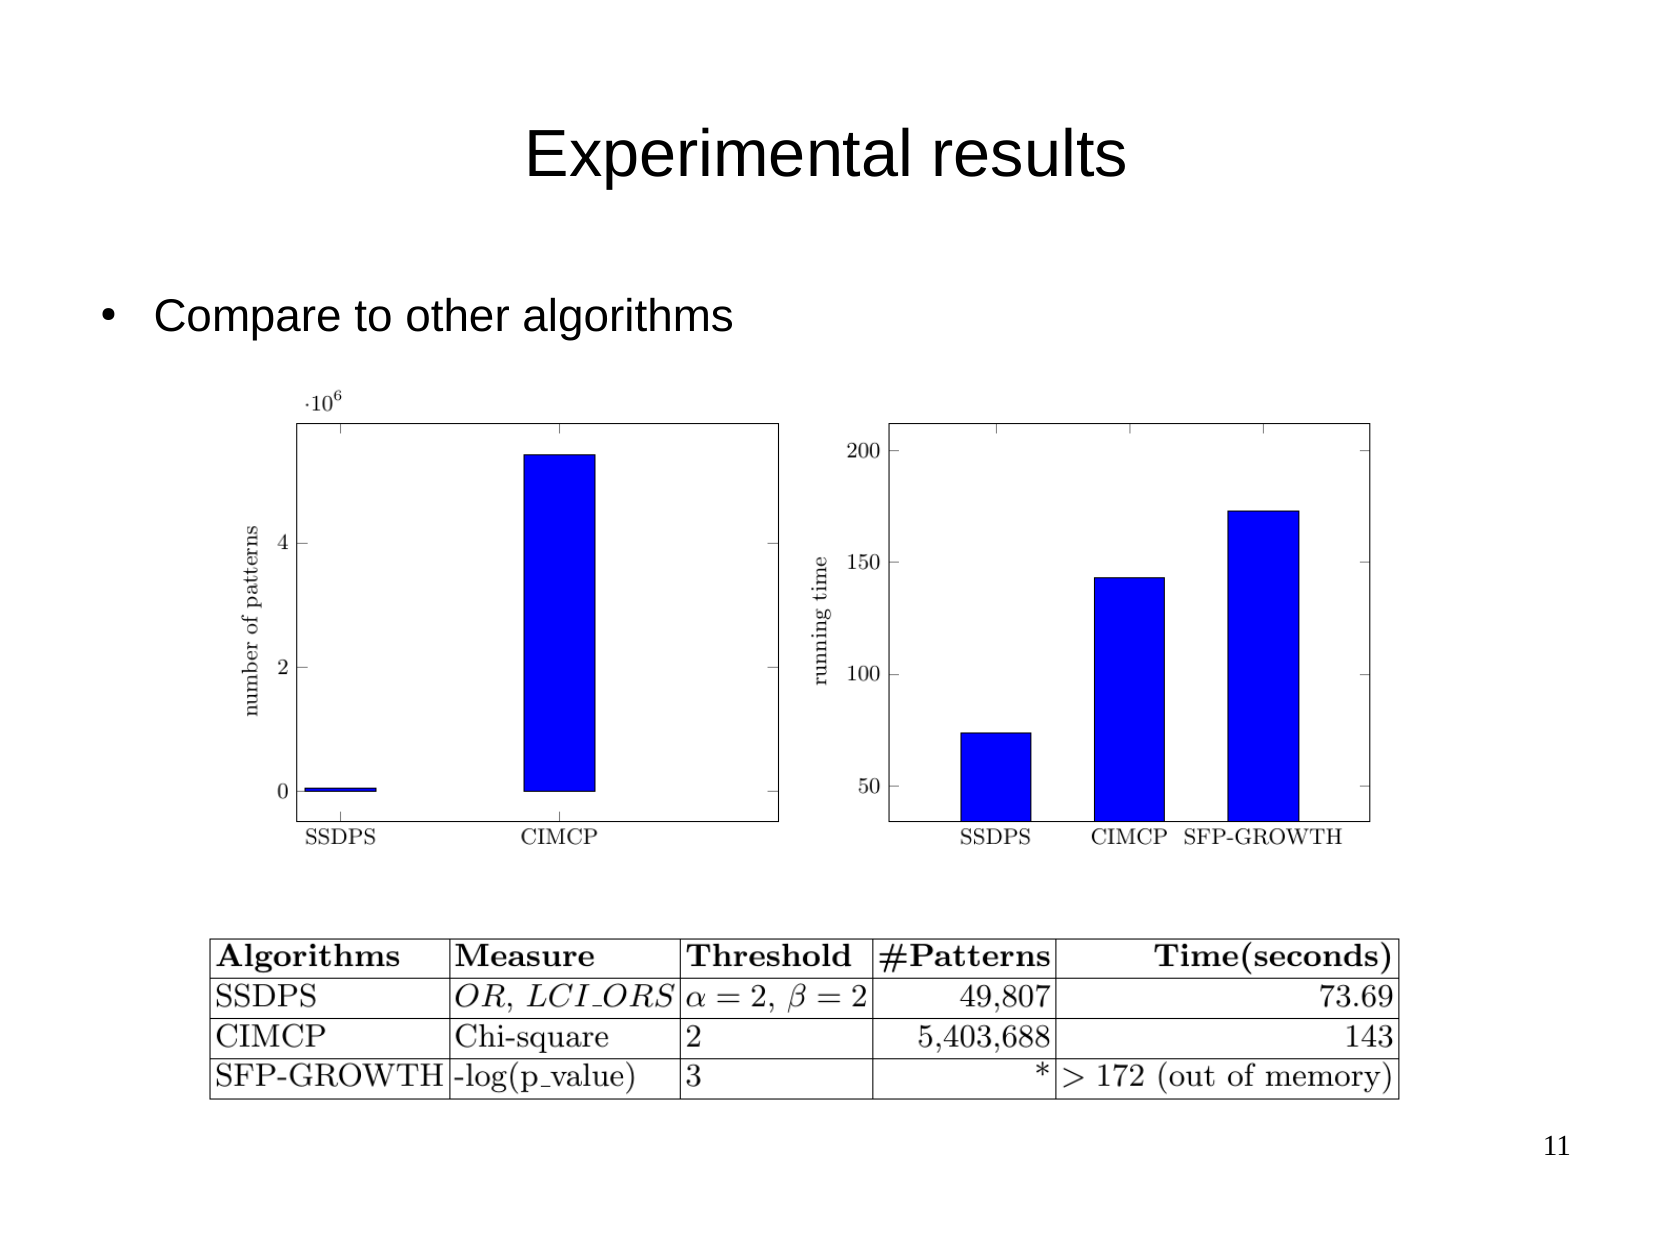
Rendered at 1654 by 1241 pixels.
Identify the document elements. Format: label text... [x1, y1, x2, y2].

title Experimental results [82, 49, 1571, 257]
picture [218, 372, 1411, 871]
picture [199, 929, 1411, 1107]
list Compare to other algorithms [82, 290, 1571, 511]
